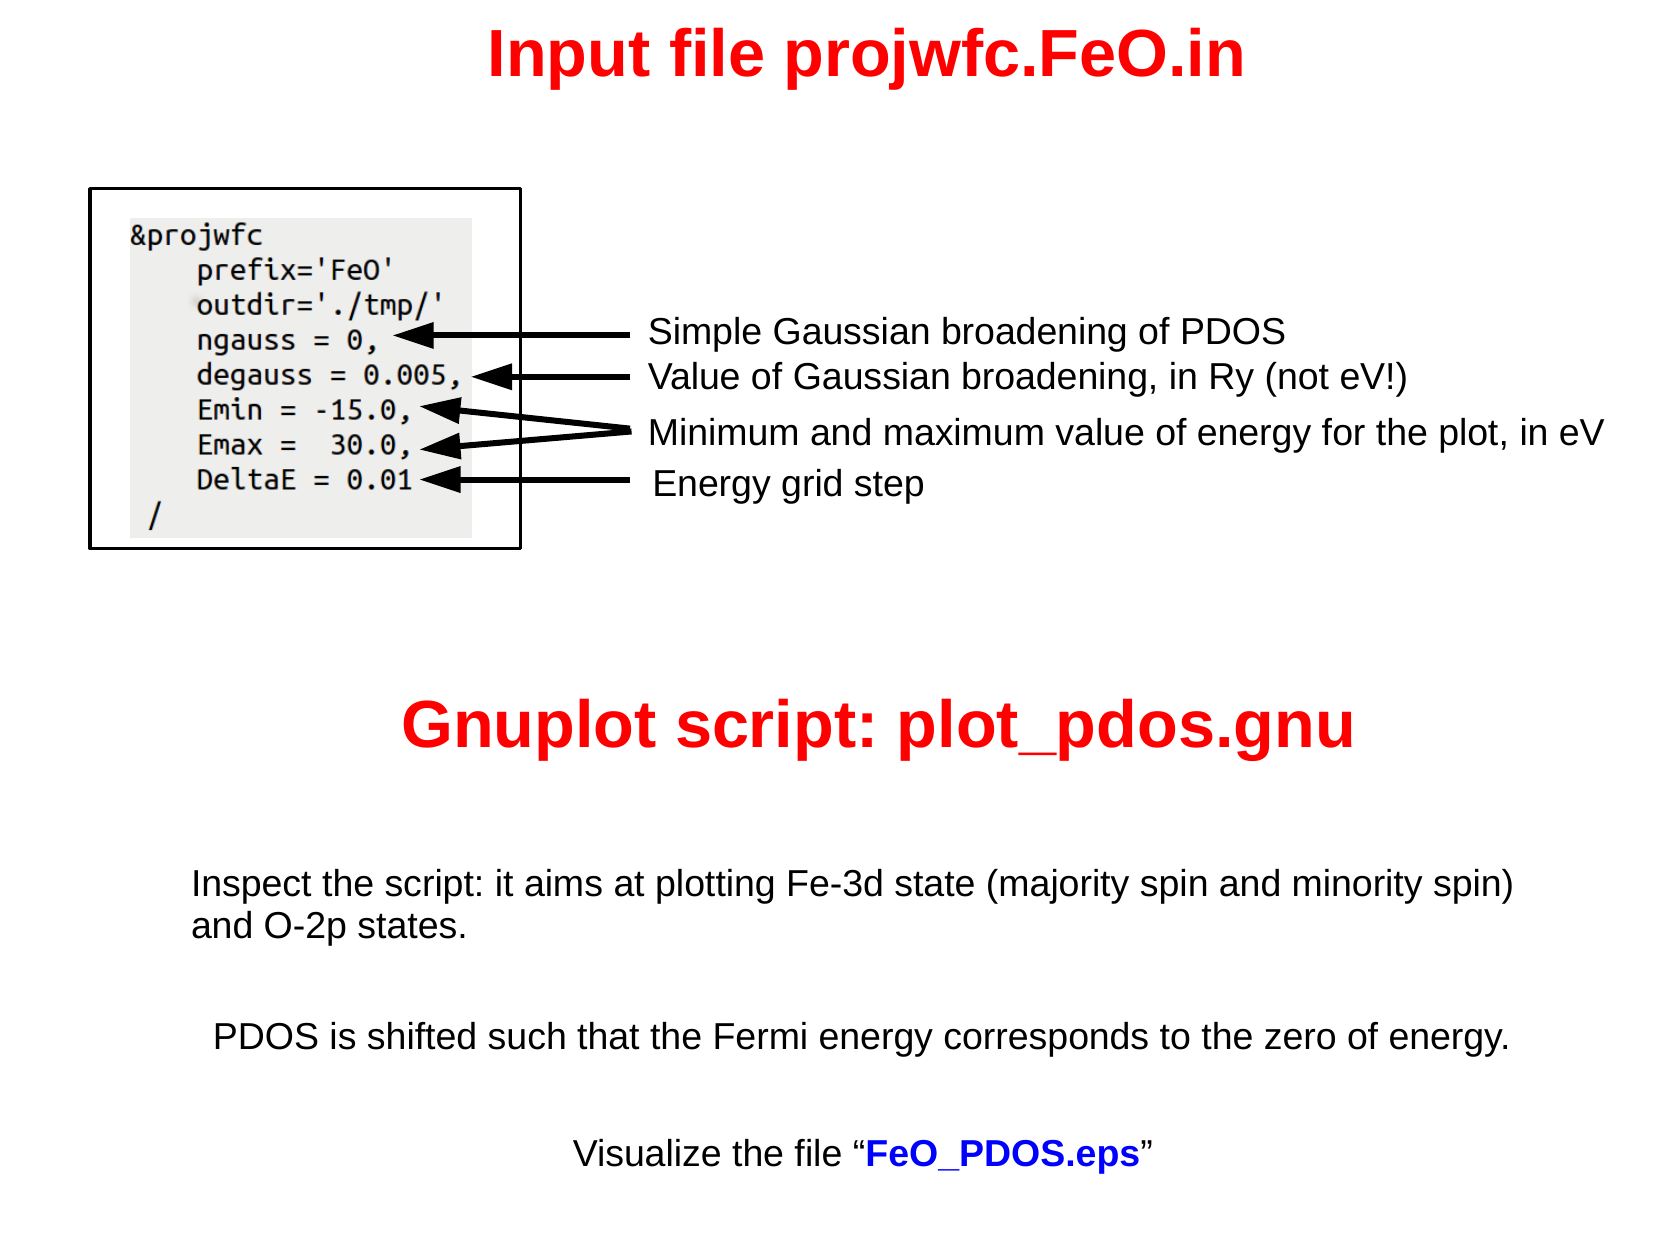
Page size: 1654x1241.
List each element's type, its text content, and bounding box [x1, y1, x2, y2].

picture [130, 218, 472, 538]
title Gnuplot script: plot_pdos.gnu [384, 686, 1375, 762]
text_box Value of Gaussian broadening, in Ry (not eV!) [633, 347, 1424, 404]
text_box Minimum and maximum value of energy for the plot, in eV [633, 404, 1621, 462]
text_box PDOS is shifted such that the Fermi energy corresponds to the zero of energy. [198, 1008, 1527, 1066]
title Input file projwfc.FeO.in [447, 15, 1288, 91]
text_box Energy grid step [637, 455, 1265, 513]
text_box Visualize the file “FeO_PDOS.eps” [558, 1125, 1186, 1182]
text_box Simple Gaussian broadening of PDOS [633, 302, 1302, 347]
text_box Inspect the script: it aims at plotting Fe-3d state (majority spin and minority spin) and O-2p states. [176, 855, 1531, 954]
